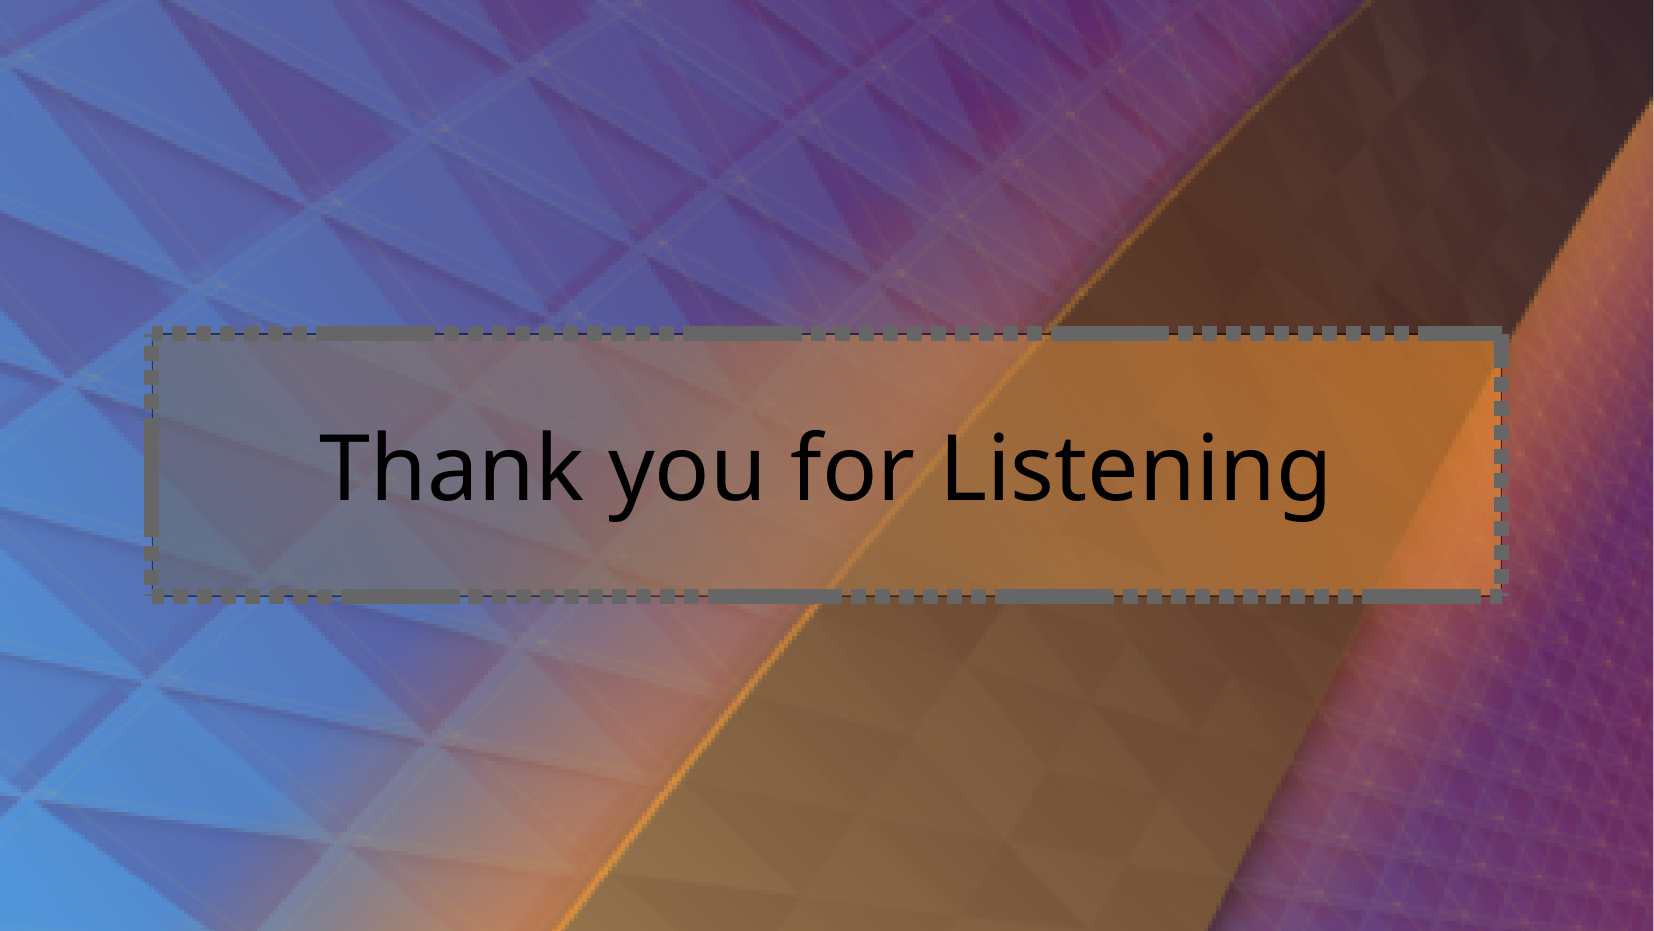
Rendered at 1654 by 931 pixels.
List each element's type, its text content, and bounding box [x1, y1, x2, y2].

picture [0, 0, 1654, 931]
text_box Thank you for Listening [151, 333, 1502, 597]
